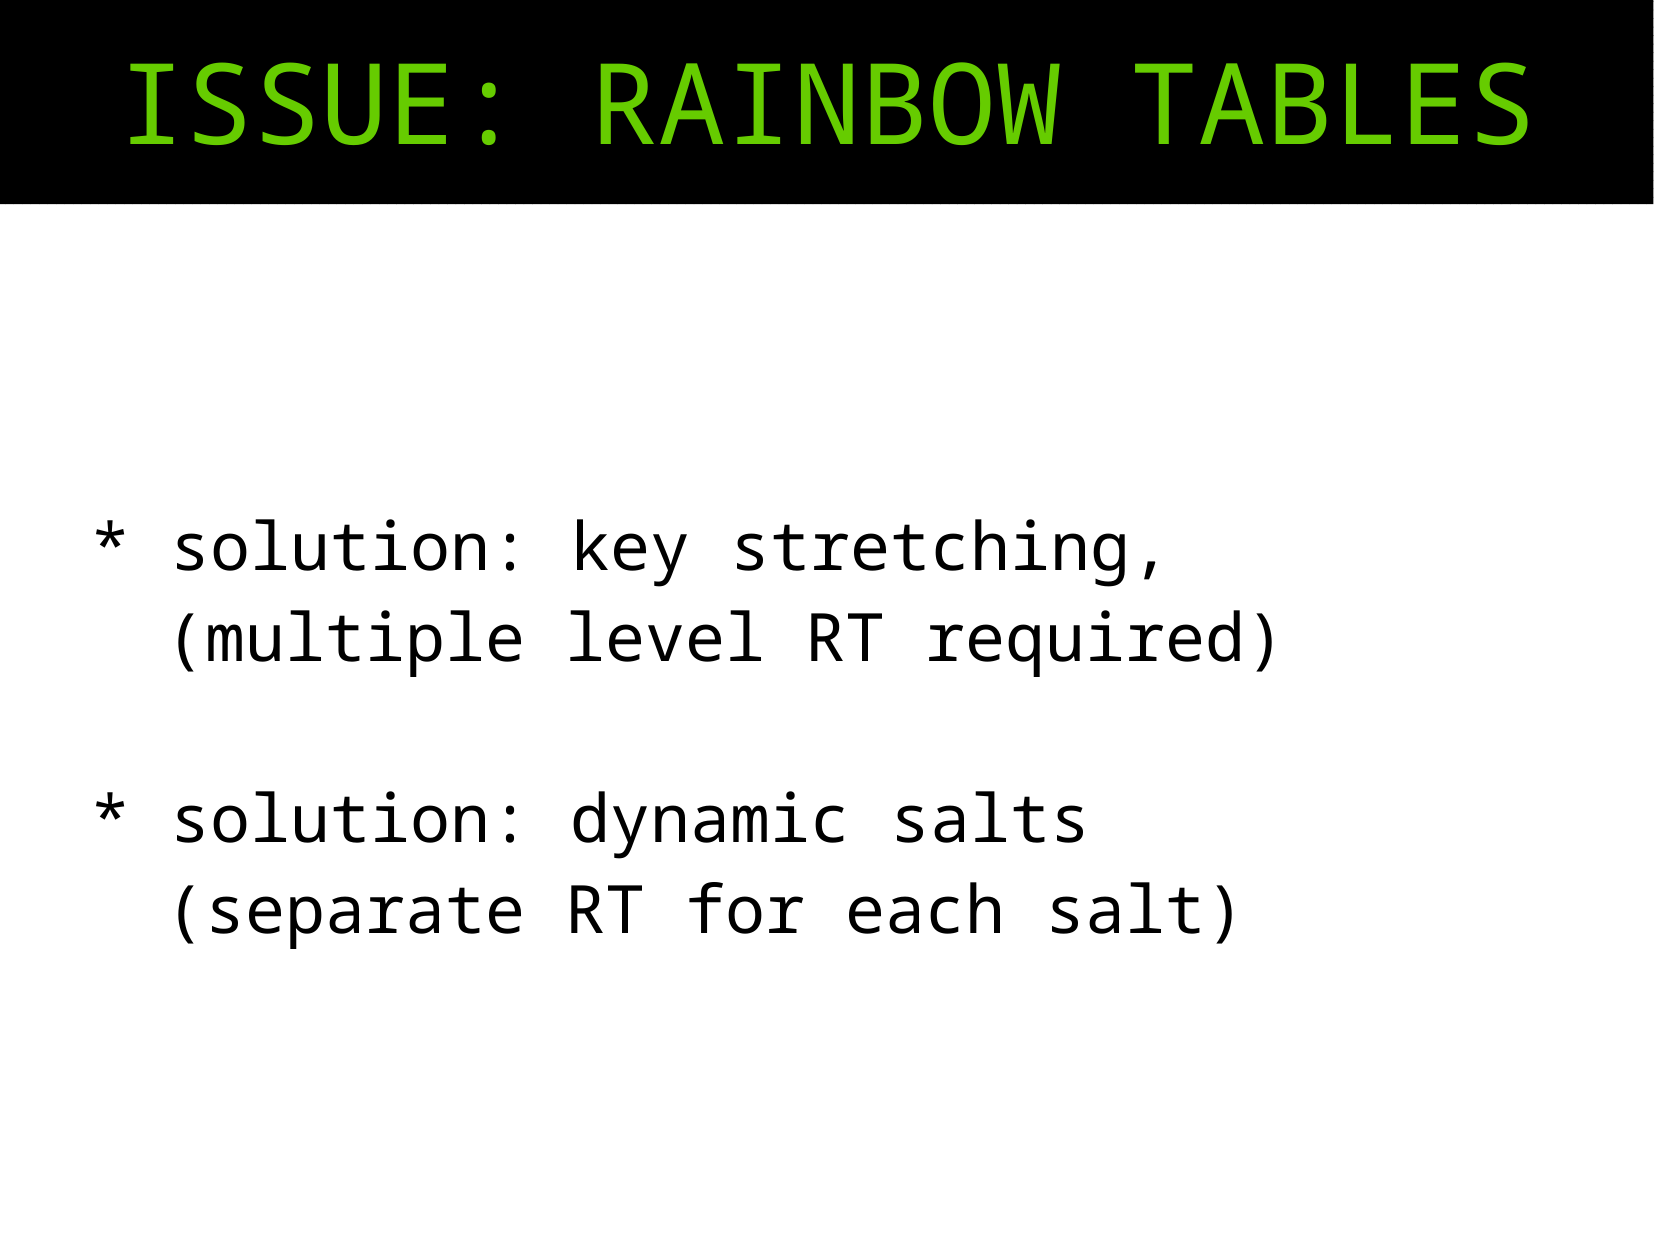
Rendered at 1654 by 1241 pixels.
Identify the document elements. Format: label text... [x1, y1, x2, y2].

title ISSUE: RAINBOW TABLES [0, 0, 1654, 205]
subtitle * solution: key stretching, (multiple level RT required) * solution: dynamic salts (separate RT for each salt) [90, 305, 1621, 1146]
